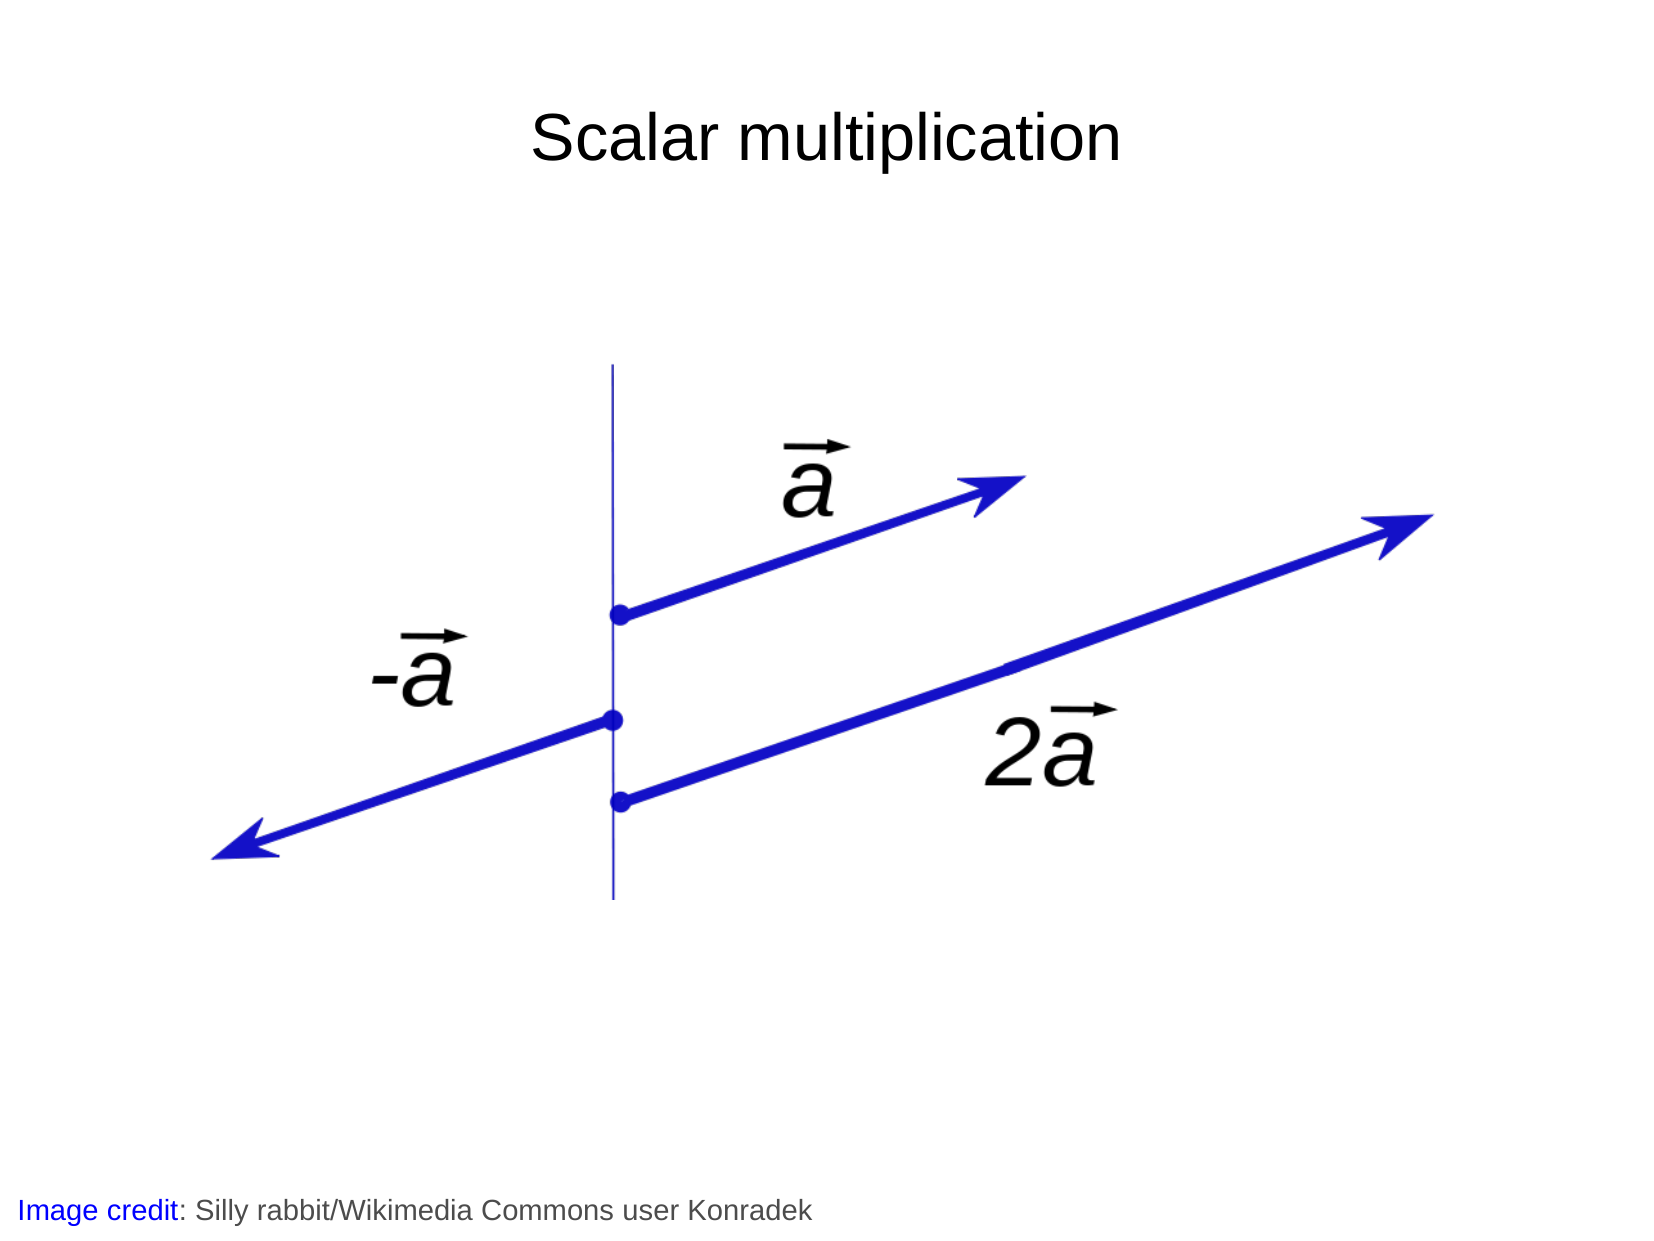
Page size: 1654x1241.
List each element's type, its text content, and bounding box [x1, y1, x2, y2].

text_box Image credit: Silly rabbit/Wikimedia Commons user Konradek [2, 1186, 1163, 1234]
picture [187, 362, 1473, 901]
subtitle Scalar multiplication [82, 49, 1571, 226]
